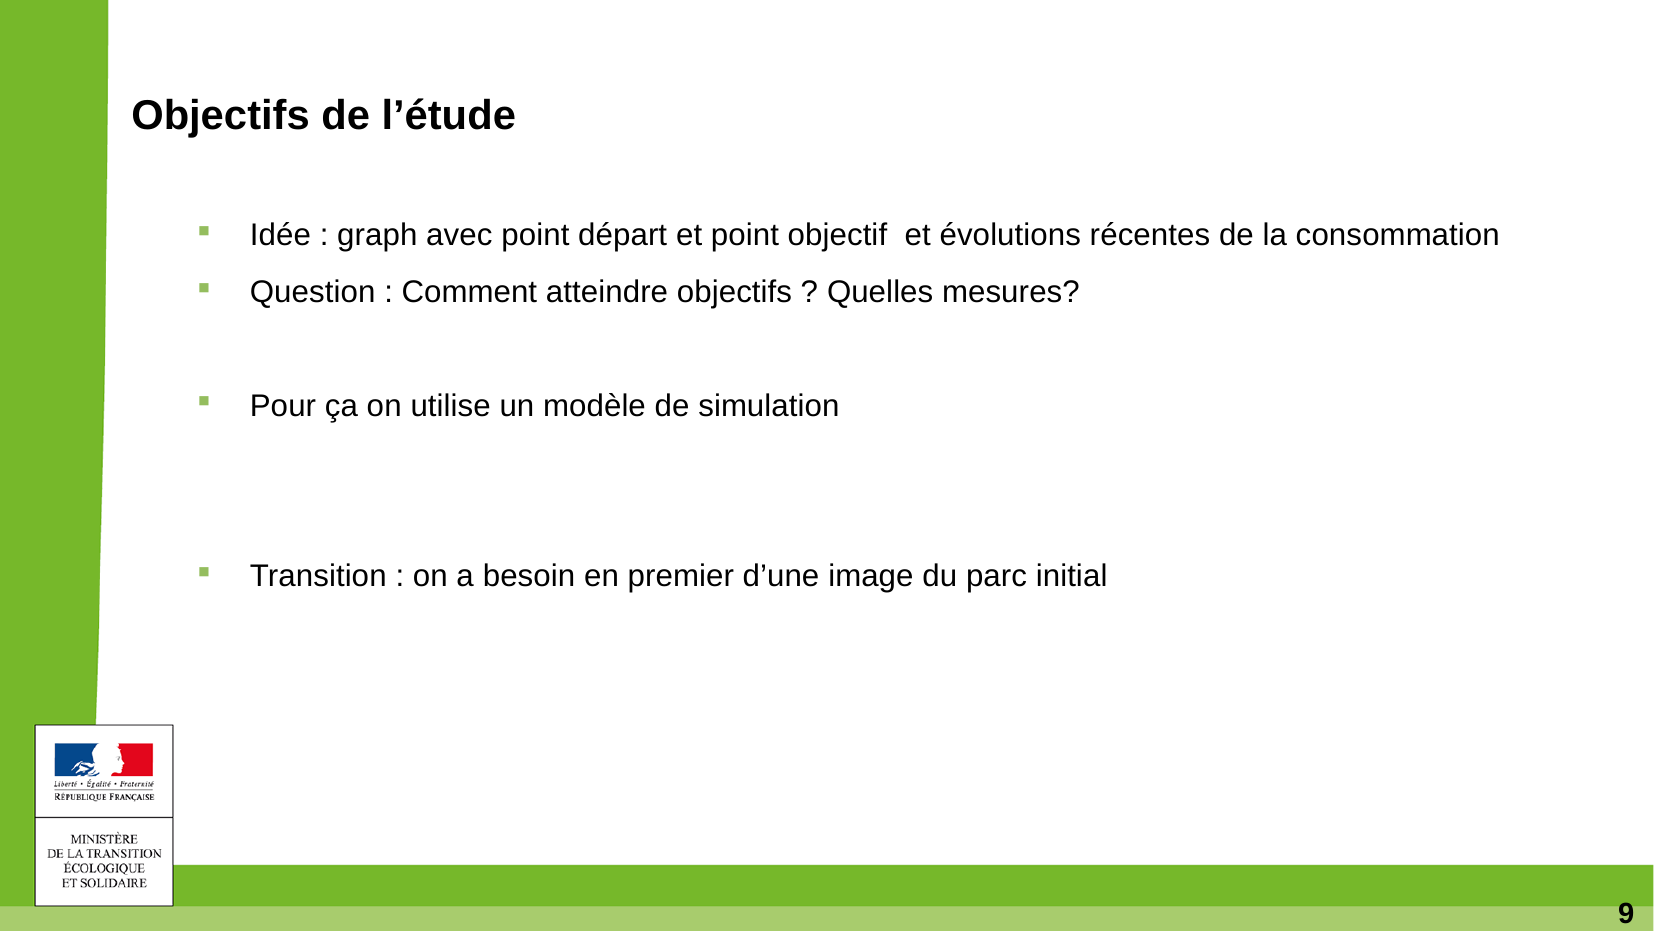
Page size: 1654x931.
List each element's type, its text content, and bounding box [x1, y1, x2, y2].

title Objectifs de l’étude [131, 37, 1620, 193]
list Idée : graph avec point départ et point objectif et évolutions récentes de la consommation Question : Comment atteindre objectifs ? Quelles mesures? Pour ça on utilise un modèle de simulation Transition : on a besoin en premier d’une image du parc initial [179, 217, 1509, 758]
picture [0, 0, 1654, 931]
